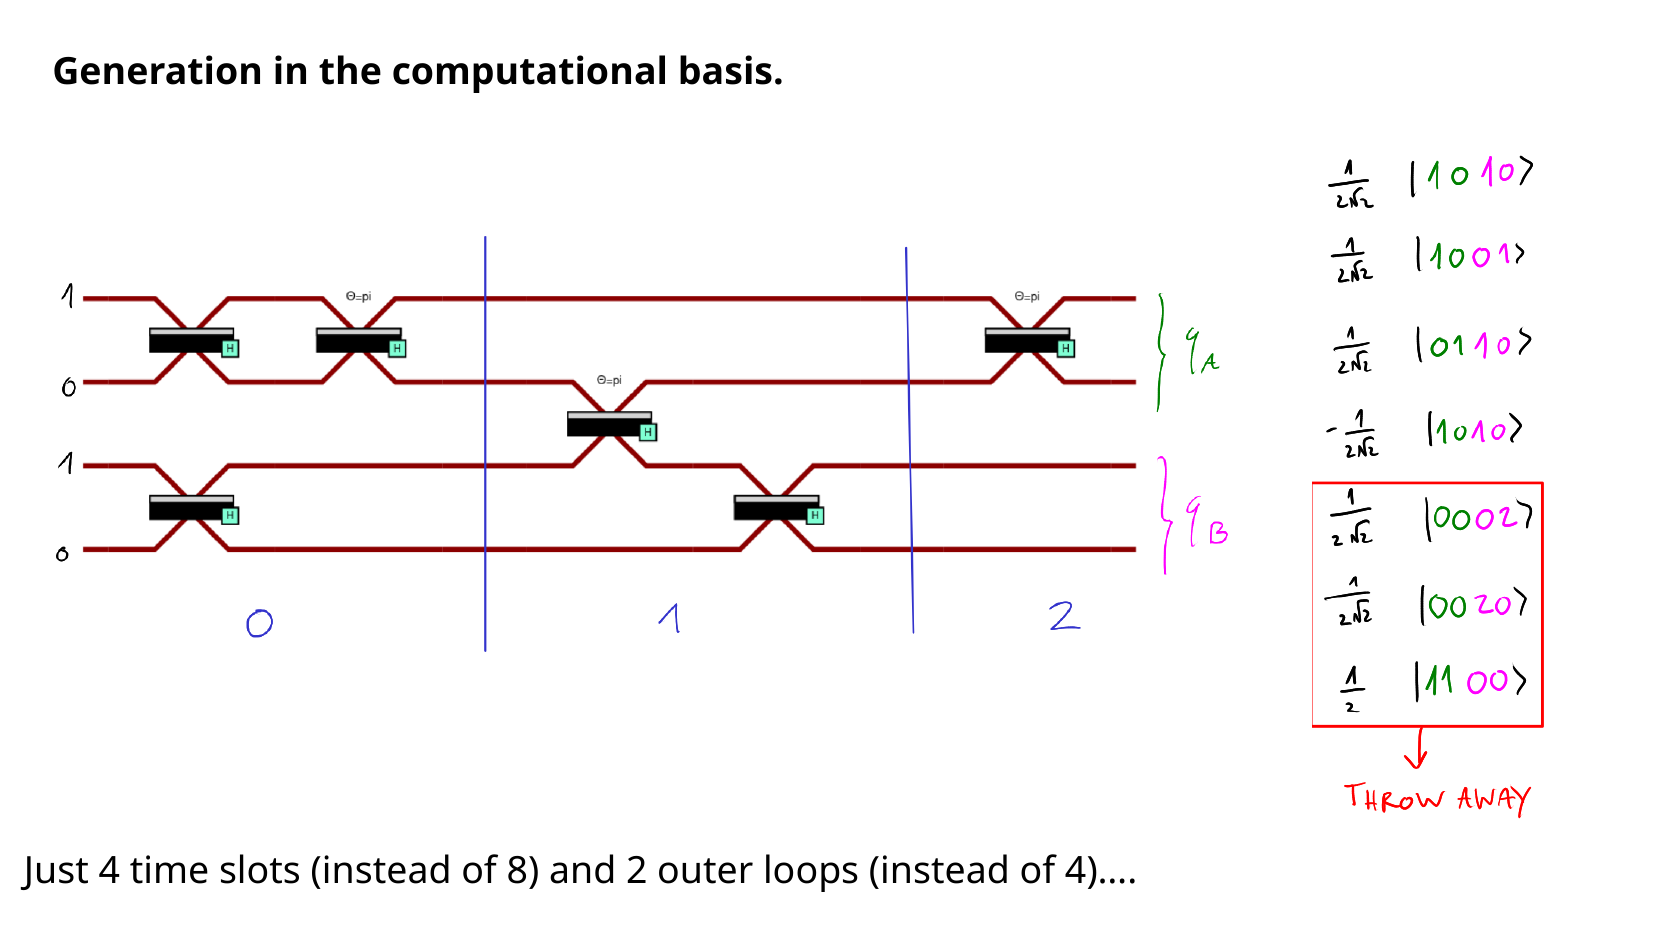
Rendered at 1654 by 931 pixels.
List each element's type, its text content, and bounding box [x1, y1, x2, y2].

picture [1312, 144, 1562, 826]
text_box Just 4 time slots (instead of 8) and 2 outer loops (instead of 4)…. [0, 836, 1163, 901]
text_box Generation in the computational basis. [37, 37, 1276, 153]
picture [37, 224, 1276, 676]
